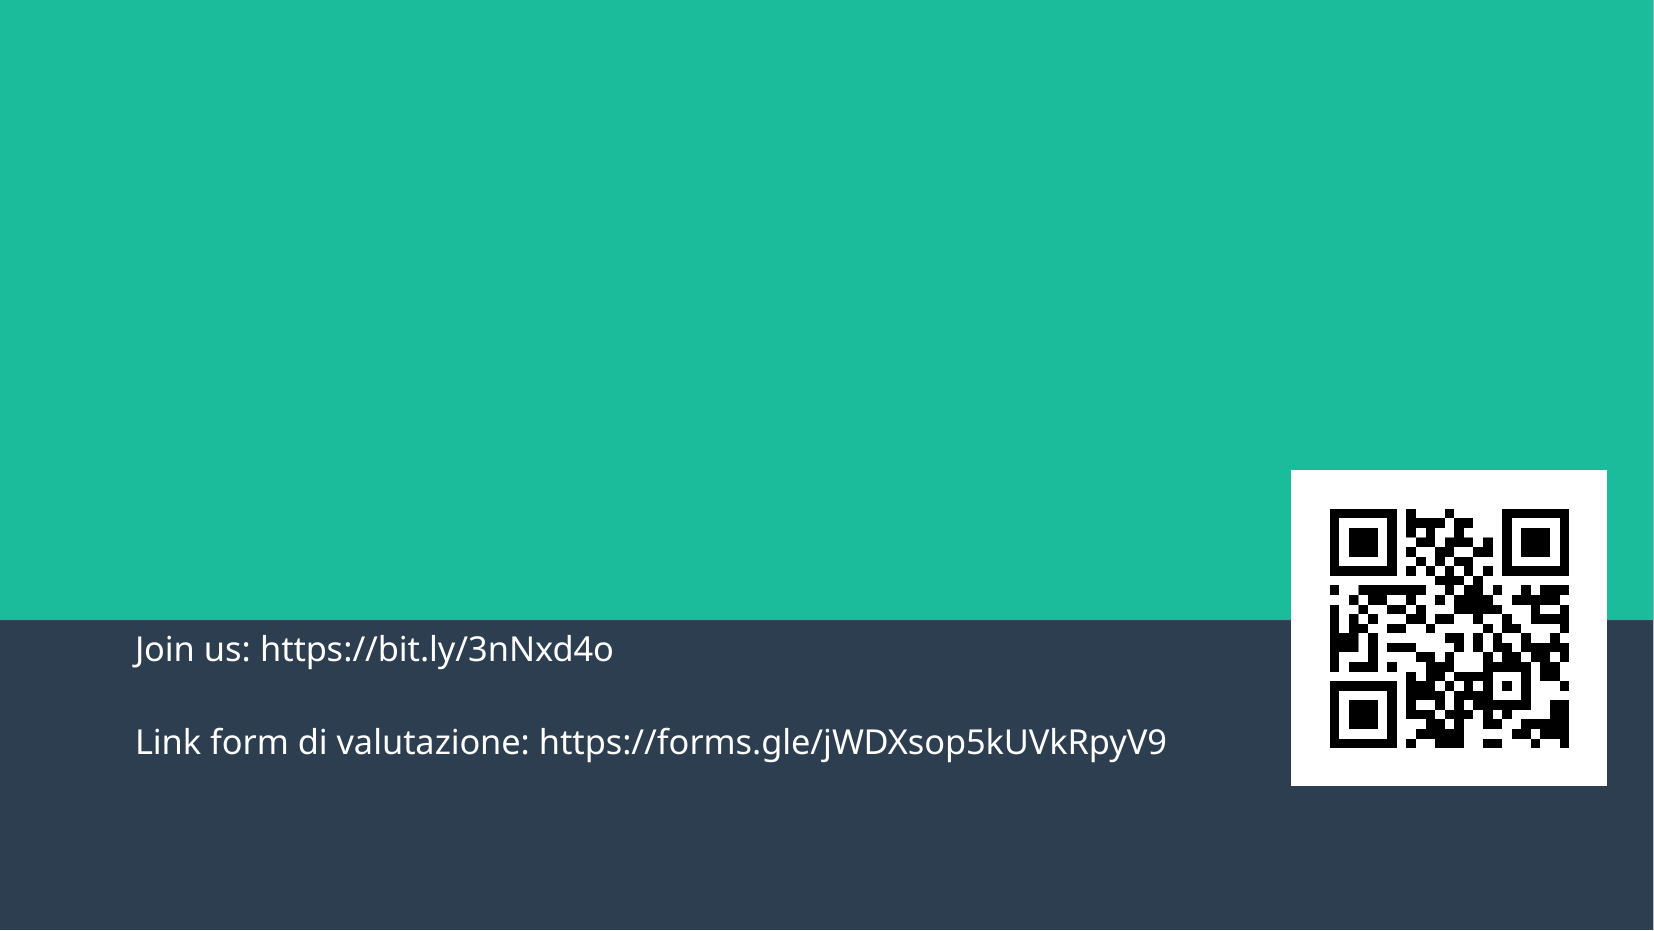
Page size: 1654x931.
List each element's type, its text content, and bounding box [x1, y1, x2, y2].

picture [1291, 470, 1607, 786]
subtitle Join us: https://bit.ly/3nNxd4o Link form di valutazione: https://forms.gle/jWDXsop5kUVkRpyV9 [135, 642, 1501, 886]
